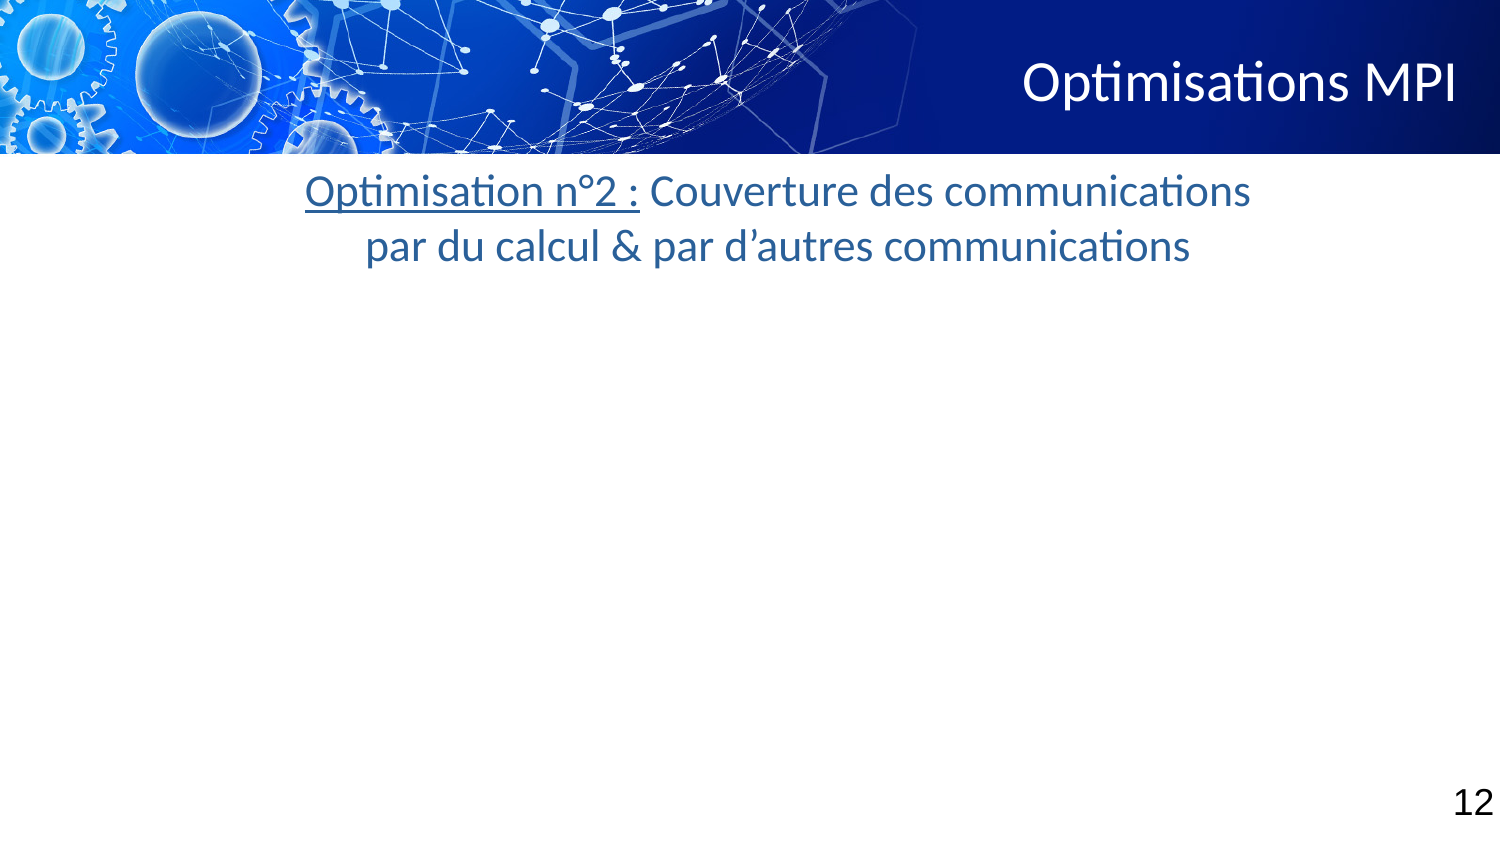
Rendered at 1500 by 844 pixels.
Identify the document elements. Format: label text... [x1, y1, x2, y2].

title Optimisations MPI [118, 3, 1473, 153]
list Optimisation n°2 : Couverture des communications par du calcul & par d’autres communications [0, 153, 1500, 225]
picture [0, 225, 1500, 844]
text_box <numéro> [1438, 773, 1500, 844]
picture [0, 0, 1500, 153]
